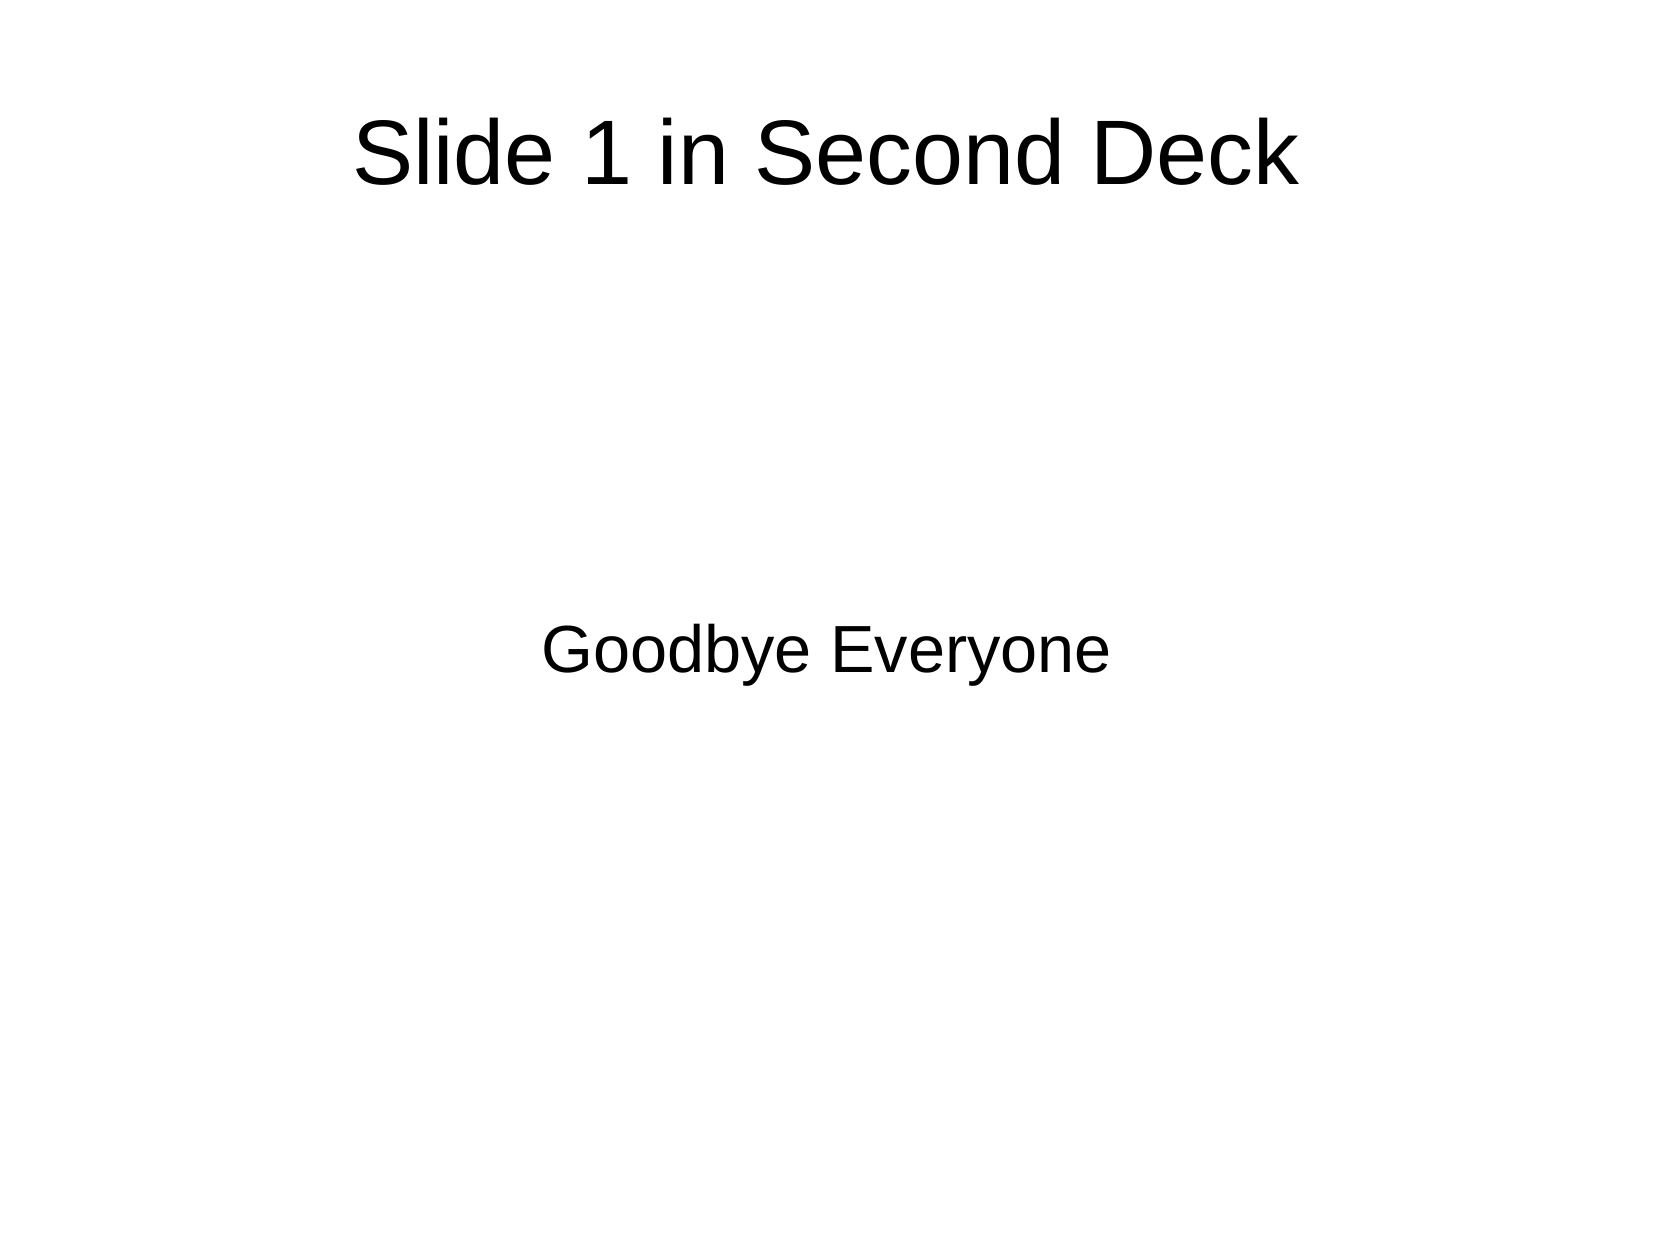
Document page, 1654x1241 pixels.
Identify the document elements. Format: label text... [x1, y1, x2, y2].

title Slide 1 in Second Deck [82, 49, 1571, 257]
subtitle Goodbye Everyone [82, 290, 1571, 1010]
